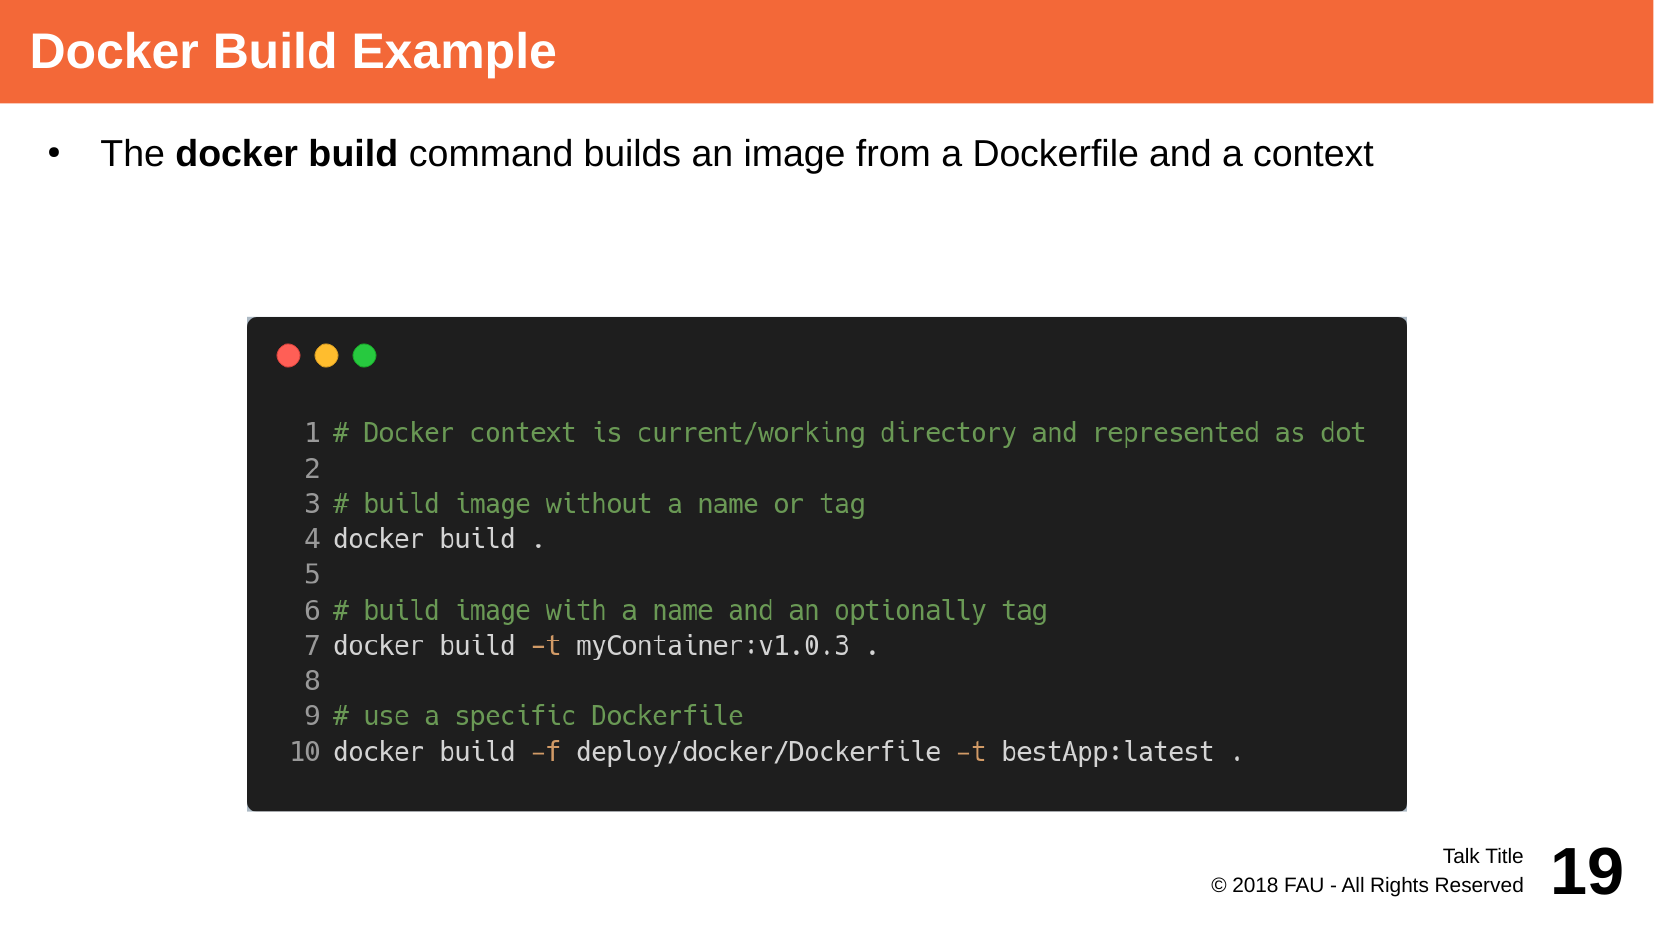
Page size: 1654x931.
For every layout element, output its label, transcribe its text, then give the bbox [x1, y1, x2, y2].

list The docker build command builds an image from a Dockerfile and a context [29, 132, 1625, 813]
picture [247, 316, 1407, 813]
title Docker Build Example [0, 0, 1654, 104]
